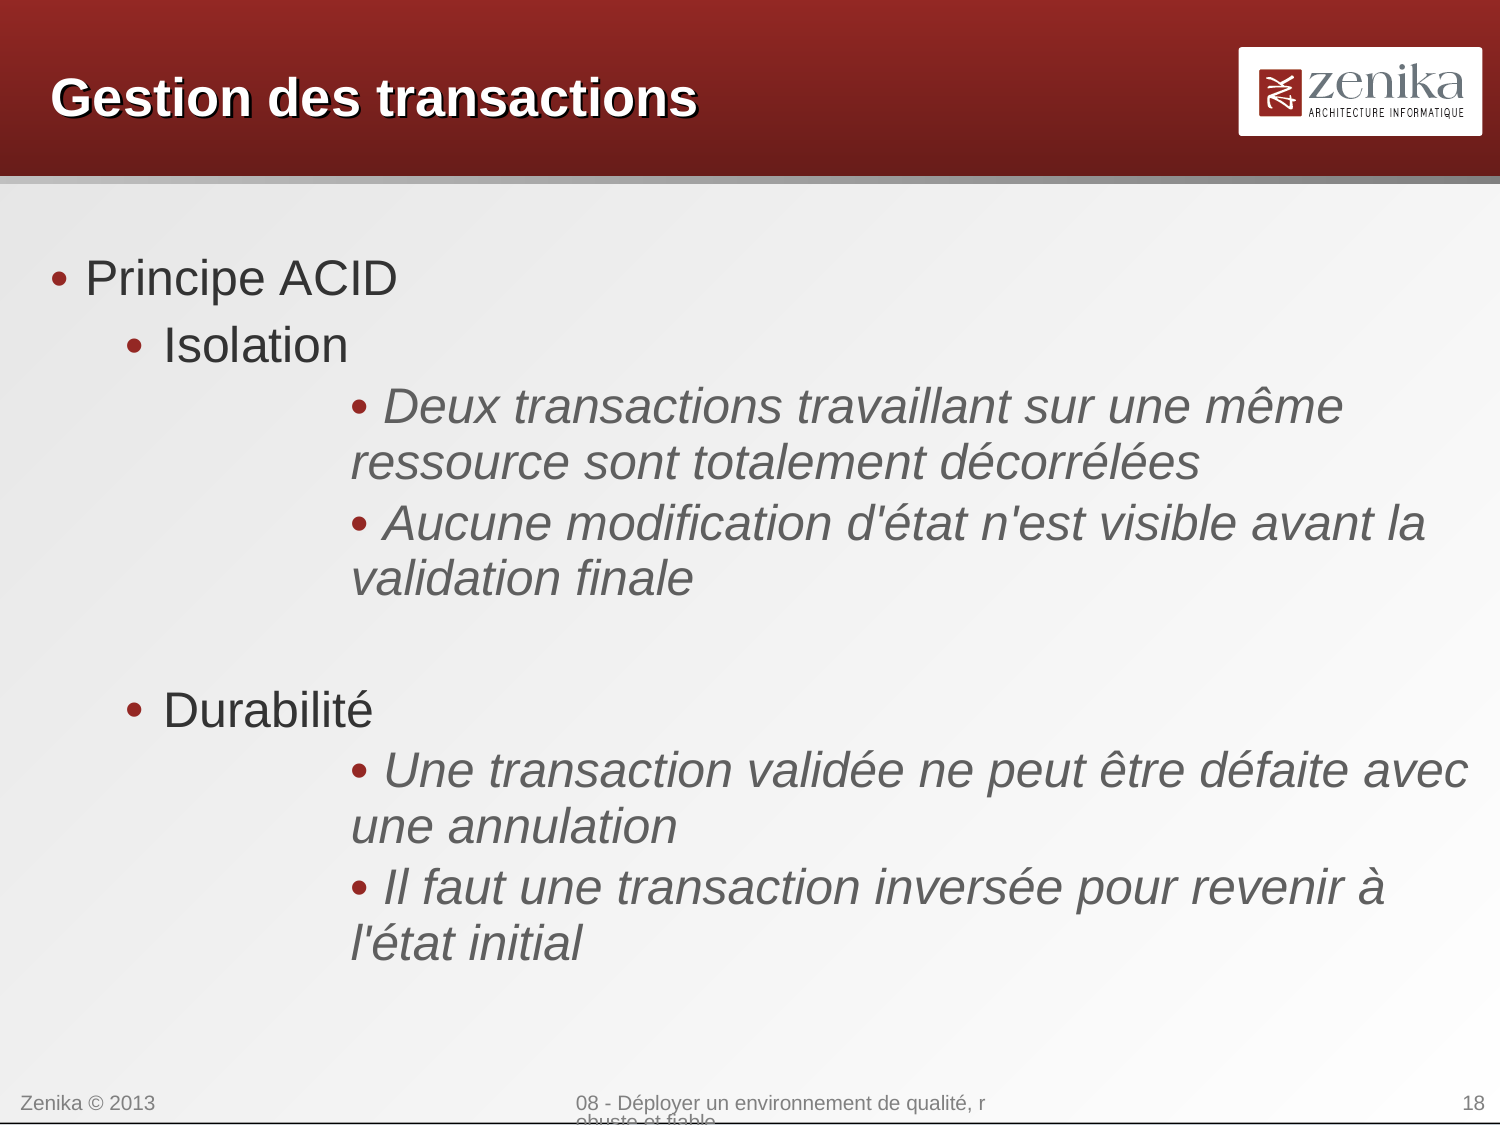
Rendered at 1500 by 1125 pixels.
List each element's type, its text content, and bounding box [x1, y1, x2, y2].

picture [1257, 58, 1464, 125]
title Gestion des transactions [50, 22, 1206, 172]
list Principe ACID Isolation Deux transactions travaillant sur une même ressource sont totalement décorrélées Aucune modification d'état n'est visible avant la validation finale Durabilité Une transaction validée ne peut être défaite avec une annulation Il faut une transaction inversée pour revenir à l'état initial [50, 250, 1477, 1064]
